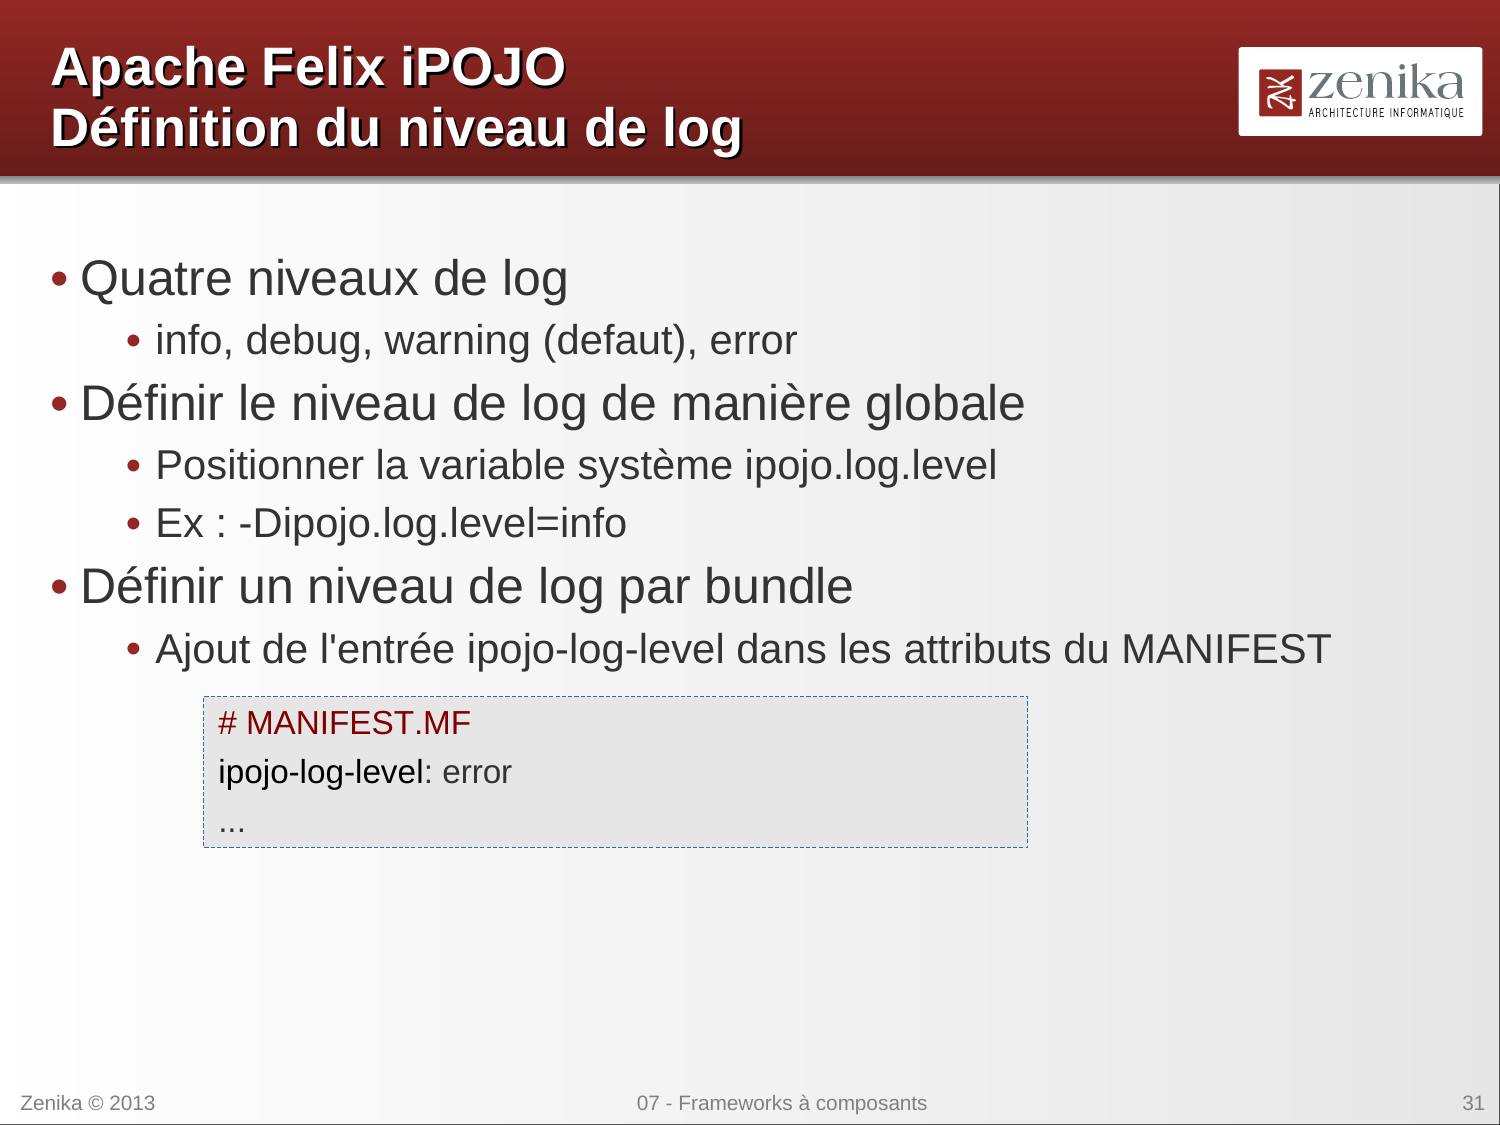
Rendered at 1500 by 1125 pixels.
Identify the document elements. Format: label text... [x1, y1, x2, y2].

title Apache Felix iPOJO Définition du niveau de log [50, 15, 1206, 180]
list # MANIFEST.MF ipojo-log-level: error ... [203, 696, 1028, 848]
list Quatre niveaux de log info, debug, warning (defaut), error Définir le niveau de log de manière globale Positionner la variable système ipojo.log.level Ex : -Dipojo.log.level=info Définir un niveau de log par bundle Ajout de l'entrée ipojo-log-level dans les attributs du MANIFEST [50, 249, 1435, 1064]
picture [1257, 58, 1464, 125]
